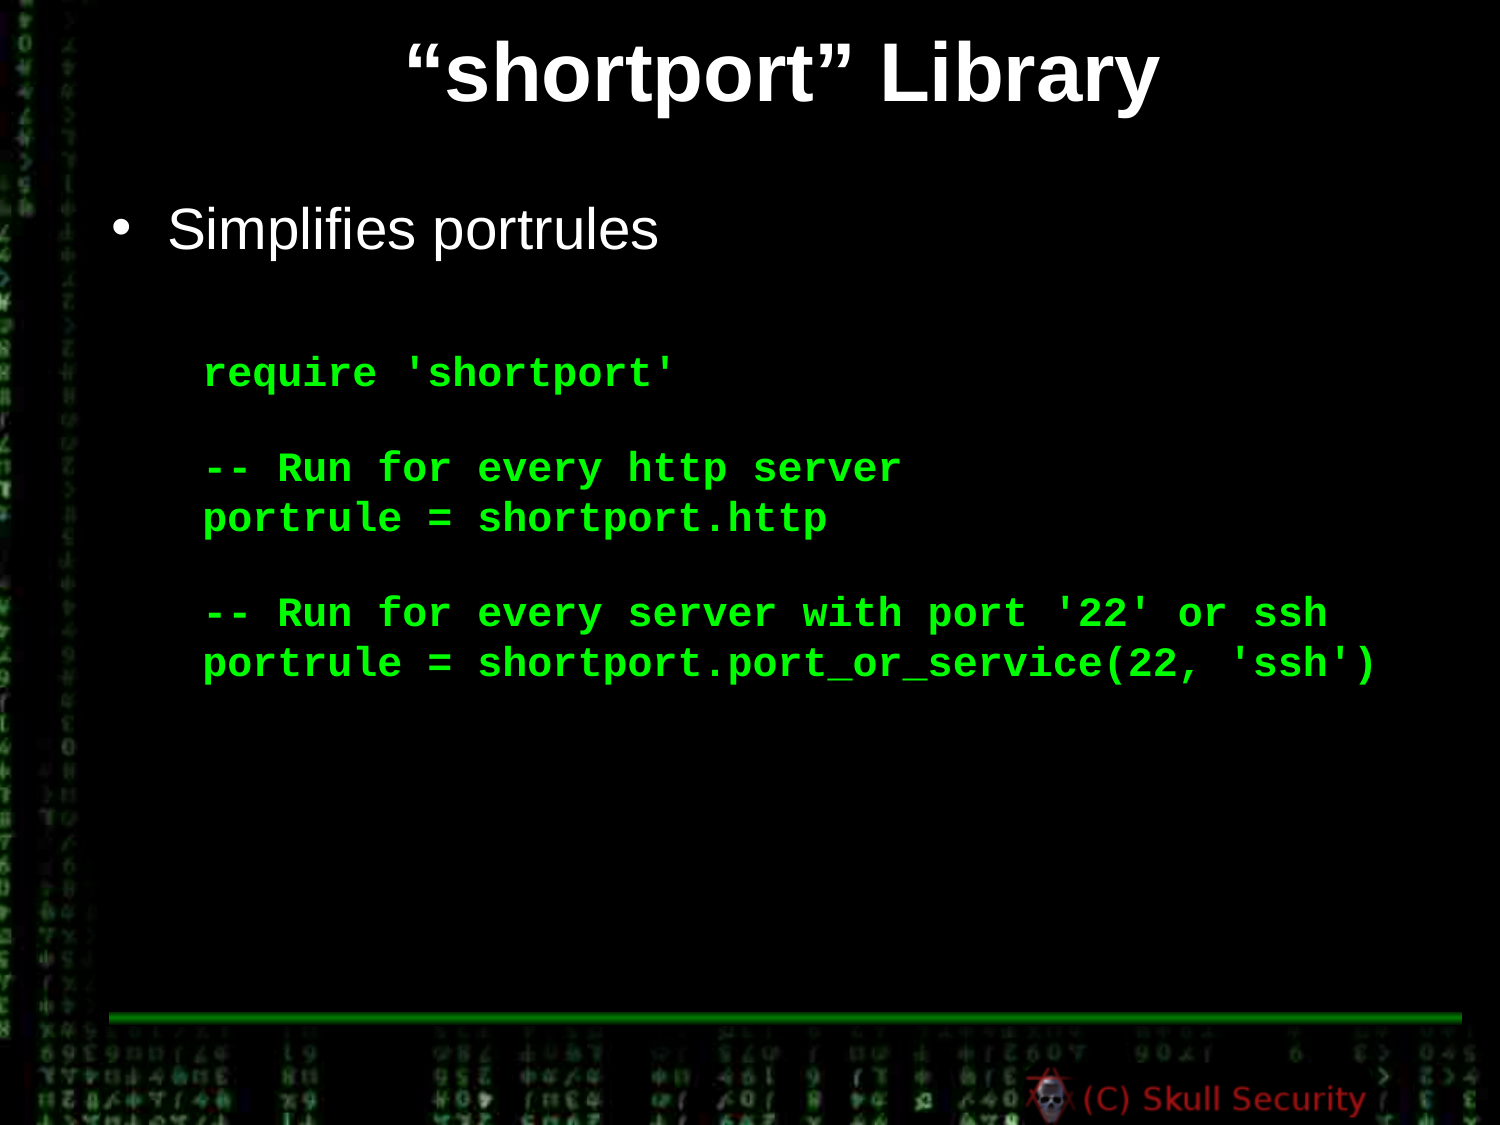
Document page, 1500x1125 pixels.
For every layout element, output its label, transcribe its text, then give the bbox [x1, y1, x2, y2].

text_box require 'shortport' -- Run for every http server portrule = shortport.http -- Run for every server with port '22' or ssh portrule = shortport.port_or_service(22, 'ssh') [187, 337, 1441, 738]
picture [0, 0, 1500, 1125]
title “shortport” Library [109, 5, 1456, 131]
list Simplifies portrules [108, 183, 1459, 997]
